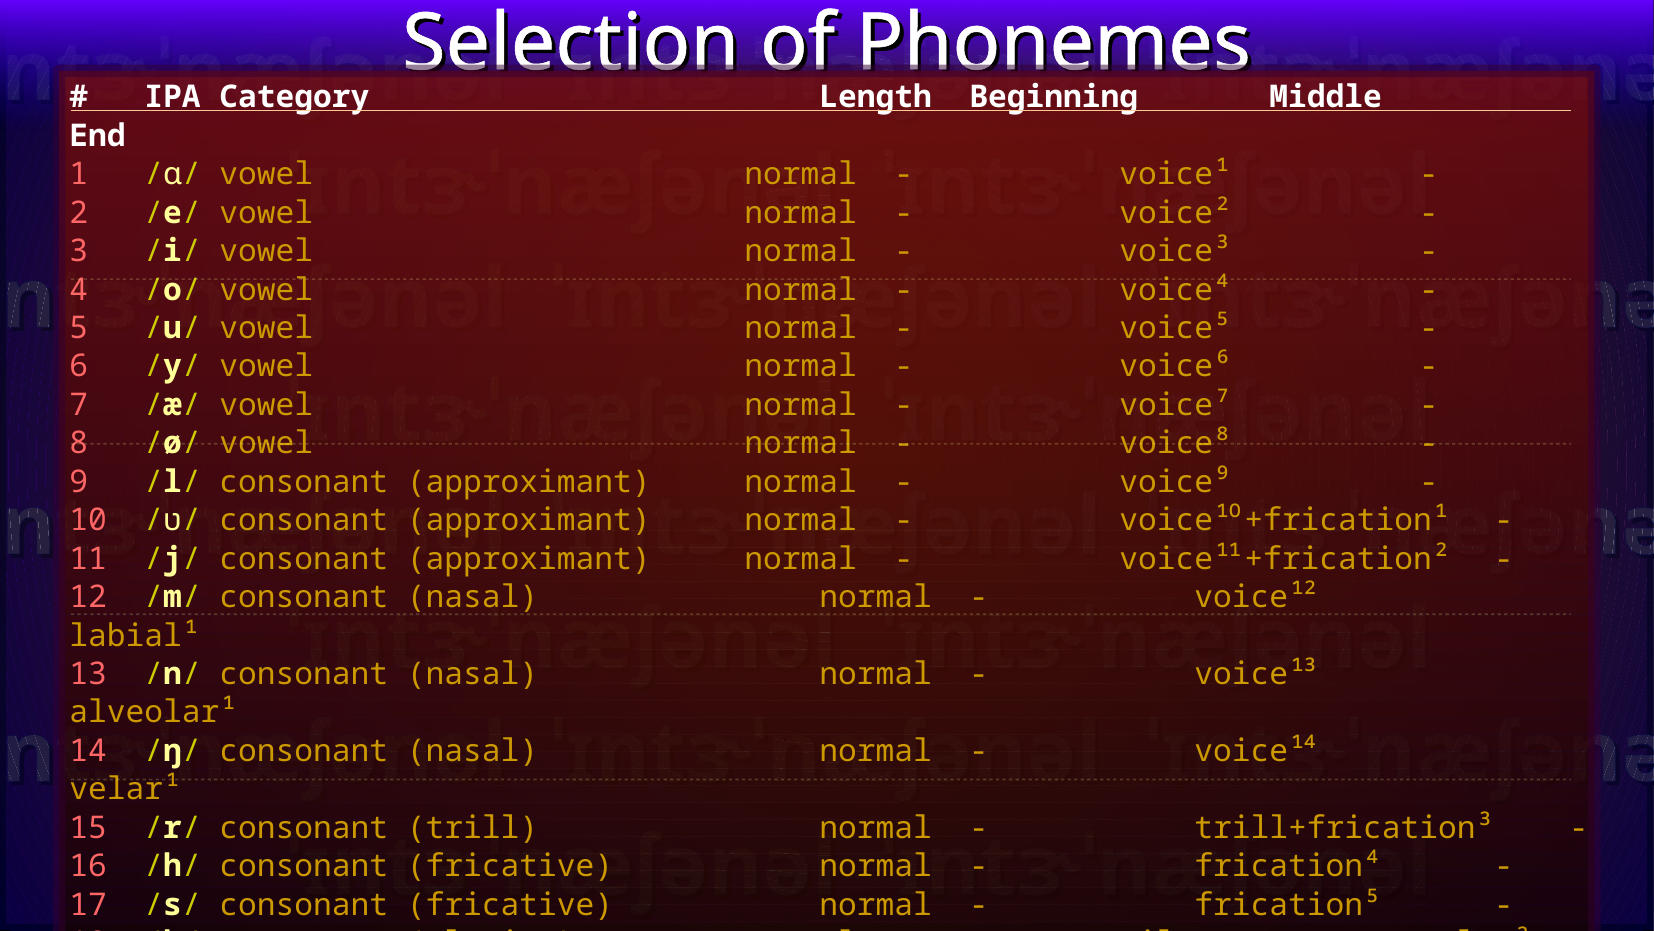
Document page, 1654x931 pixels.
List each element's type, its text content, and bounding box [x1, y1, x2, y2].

title Selection of Phonemes [0, 0, 1654, 130]
text_box # IPA Category Length Beginning Middle End 1 /ɑ/ vowel normal - voice¹ - 2 /e/ vowel normal - voice² - 3 /i/ vowel normal - voice³ - 4 /o/ vowel normal - voice⁴ - 5 /u/ vowel normal - voice⁵ - 6 /y/ vowel normal - voice⁶ - 7 /æ/ vowel normal - voice⁷ - 8 /ø/ vowel normal - voice⁸ - 9 /l/ consonant (approximant) normal - voice⁹ - 10 /ʋ/ consonant (approximant) normal - voice¹⁰+frication¹ - 11 /j/ consonant (approximant) normal - voice¹¹+frication² - 12 /m/ consonant (nasal) normal - voice¹² labial¹ 13 /n/ consonant (nasal) normal - voice¹³ alveolar¹ 14 /ŋ/ consonant (nasal) normal - voice¹⁴ velar¹ 15 /r/ consonant (trill) normal - trill+frication³ - 16 /h/ consonant (fricative) normal - frication⁴ - 17 /s/ consonant (fricative) normal - frication⁵ - 18 /k/ consonant (plosive) normal - silence velar² 19 /p/ consonant (plosive) normal - silence labial² 20 /t/ consonant (plosive) normal - silence alveolar² 21 /d/ consonant (plosive) normal glottal silence alveolar³ 22 /ʔ/ consonant (glottal stop) zero silence - glottal [59, 70, 1595, 899]
